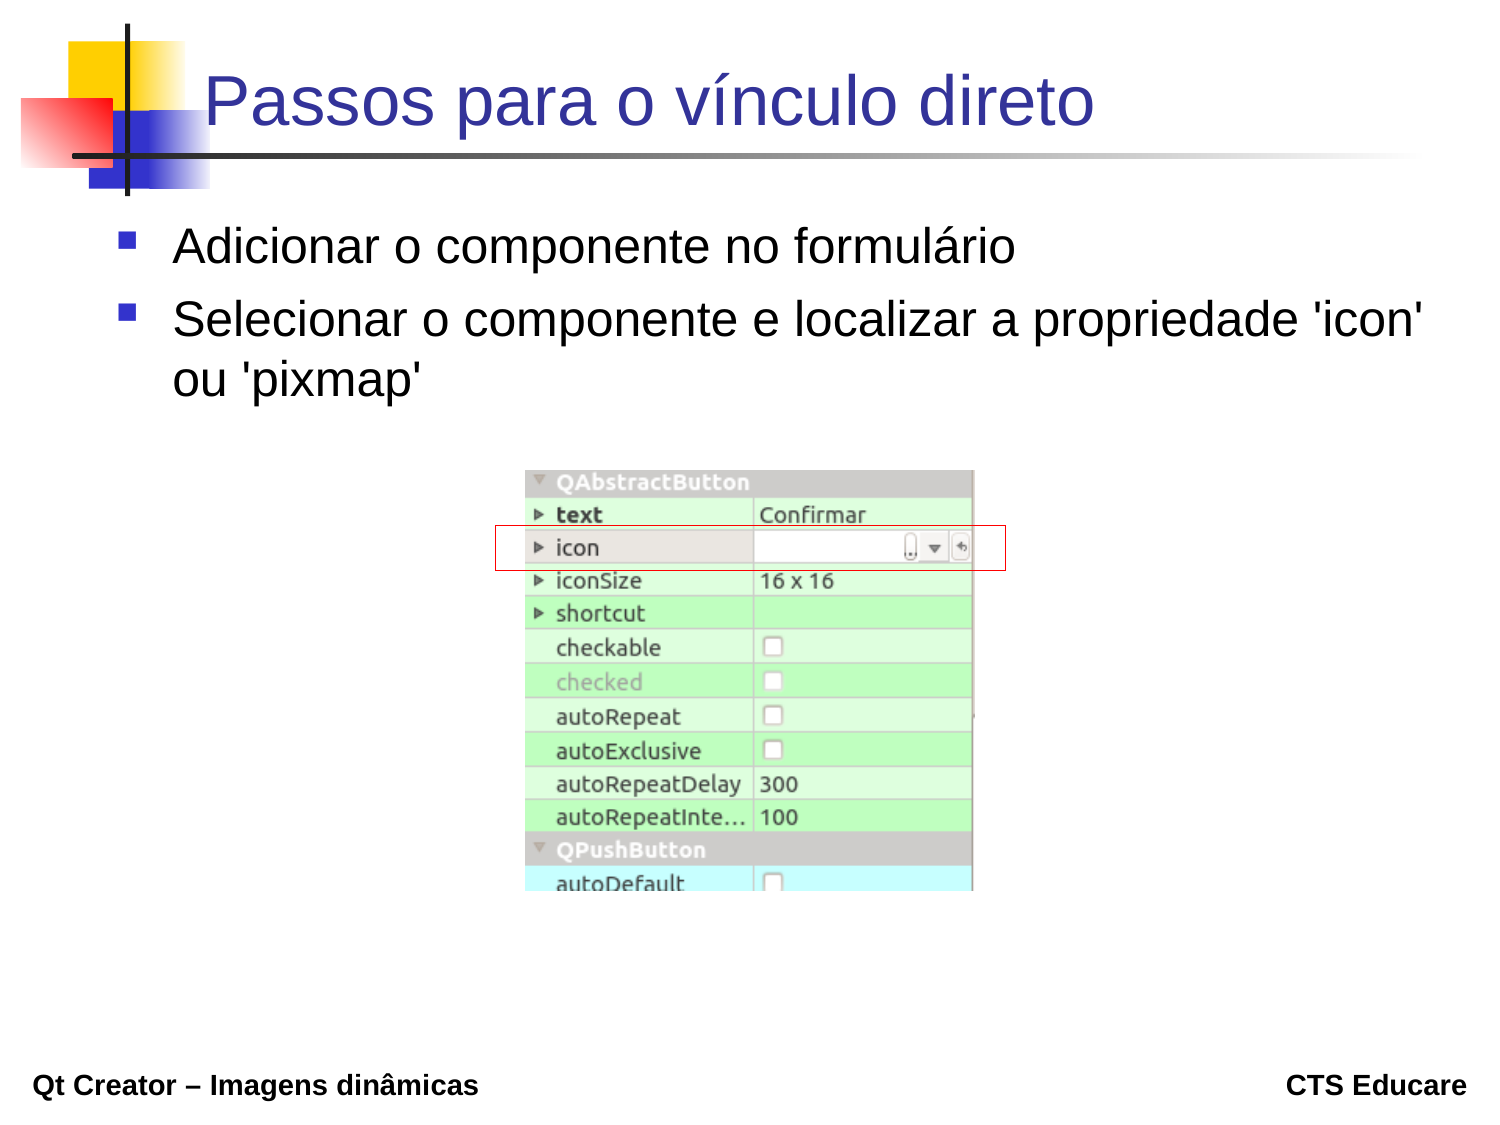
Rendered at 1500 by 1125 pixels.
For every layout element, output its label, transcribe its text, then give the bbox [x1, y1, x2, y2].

picture [525, 470, 975, 525]
picture [525, 526, 975, 570]
title Passos para o vínculo direto [188, 46, 1468, 149]
list Adicionar o componente no formulário Selecionar o componente e localizar a propriedade 'icon' ou 'pixmap' [100, 206, 1447, 1024]
picture [525, 571, 975, 891]
